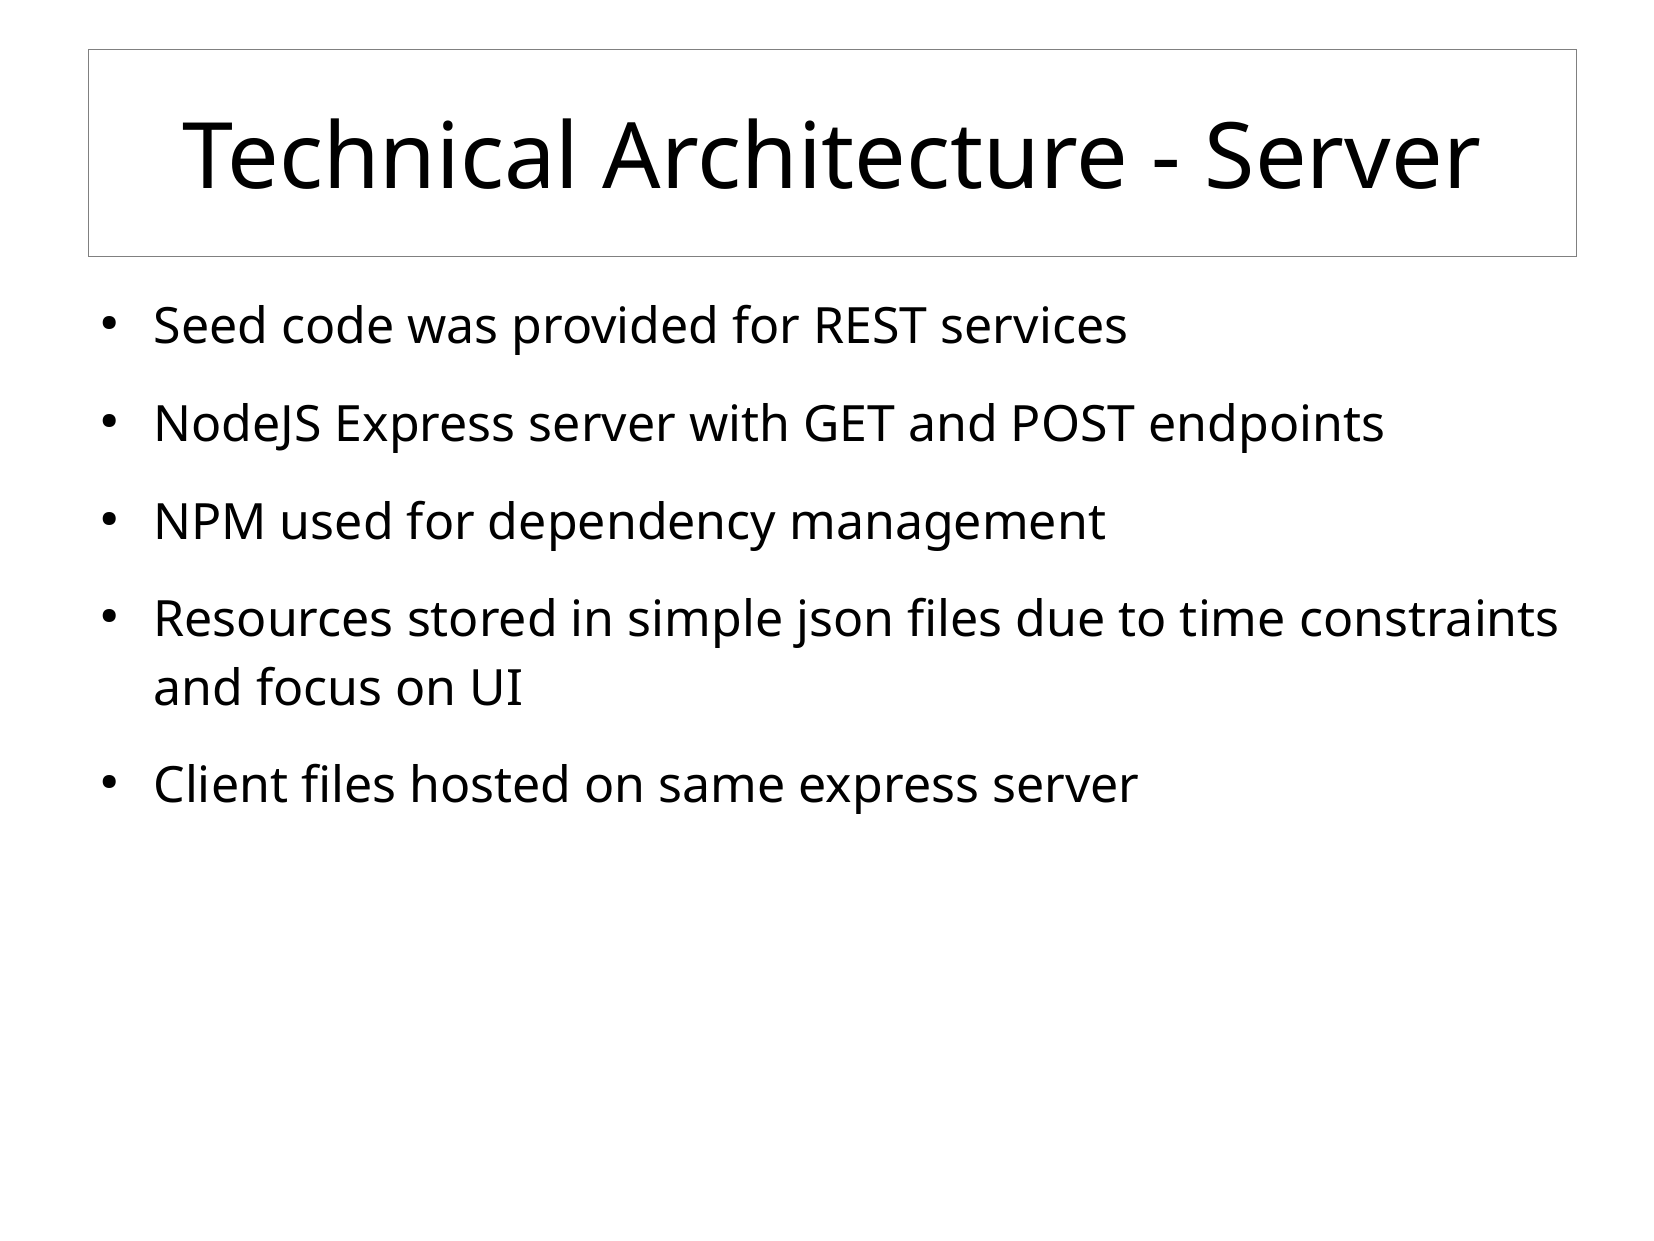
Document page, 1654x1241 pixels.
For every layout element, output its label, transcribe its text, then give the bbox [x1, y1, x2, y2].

title Technical Architecture - Server [88, 49, 1577, 257]
list Seed code was provided for REST services NodeJS Express server with GET and POST endpoints NPM used for dependency management Resources stored in simple json files due to time constraints and focus on UI Client files hosted on same express server [82, 290, 1571, 1072]
